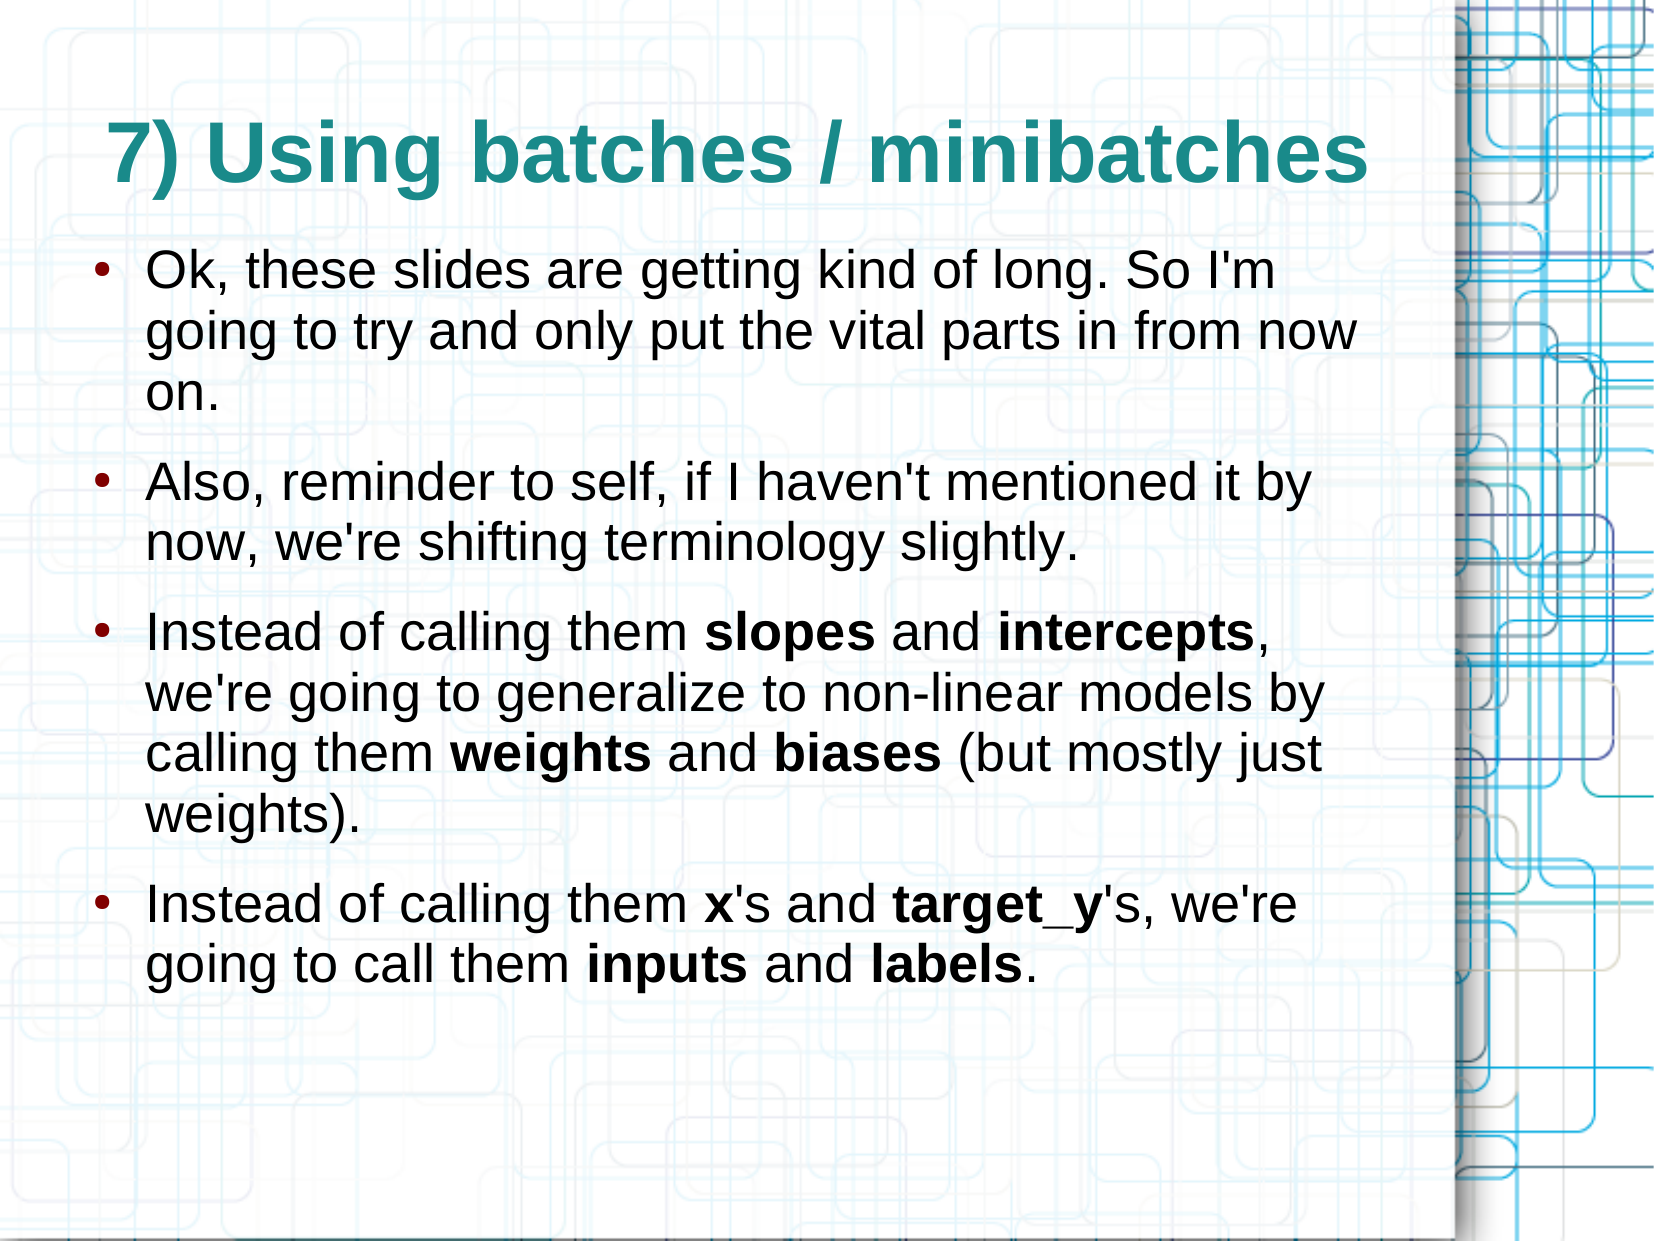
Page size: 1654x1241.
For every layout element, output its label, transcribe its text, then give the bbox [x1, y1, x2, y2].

title 7) Using batches / minibatches [59, 49, 1418, 257]
picture [0, 0, 1654, 1241]
list Ok, these slides are getting kind of long. So I'm going to try and only put the vital parts in from now on. Also, reminder to self, if I haven't mentioned it by now, we're shifting terminology slightly. Instead of calling them slopes and intercepts, we're going to generalize to non-linear models by calling them weights and biases (but mostly just weights). Instead of calling them x's and target_y's, we're going to call them inputs and labels. [75, 240, 1410, 1059]
